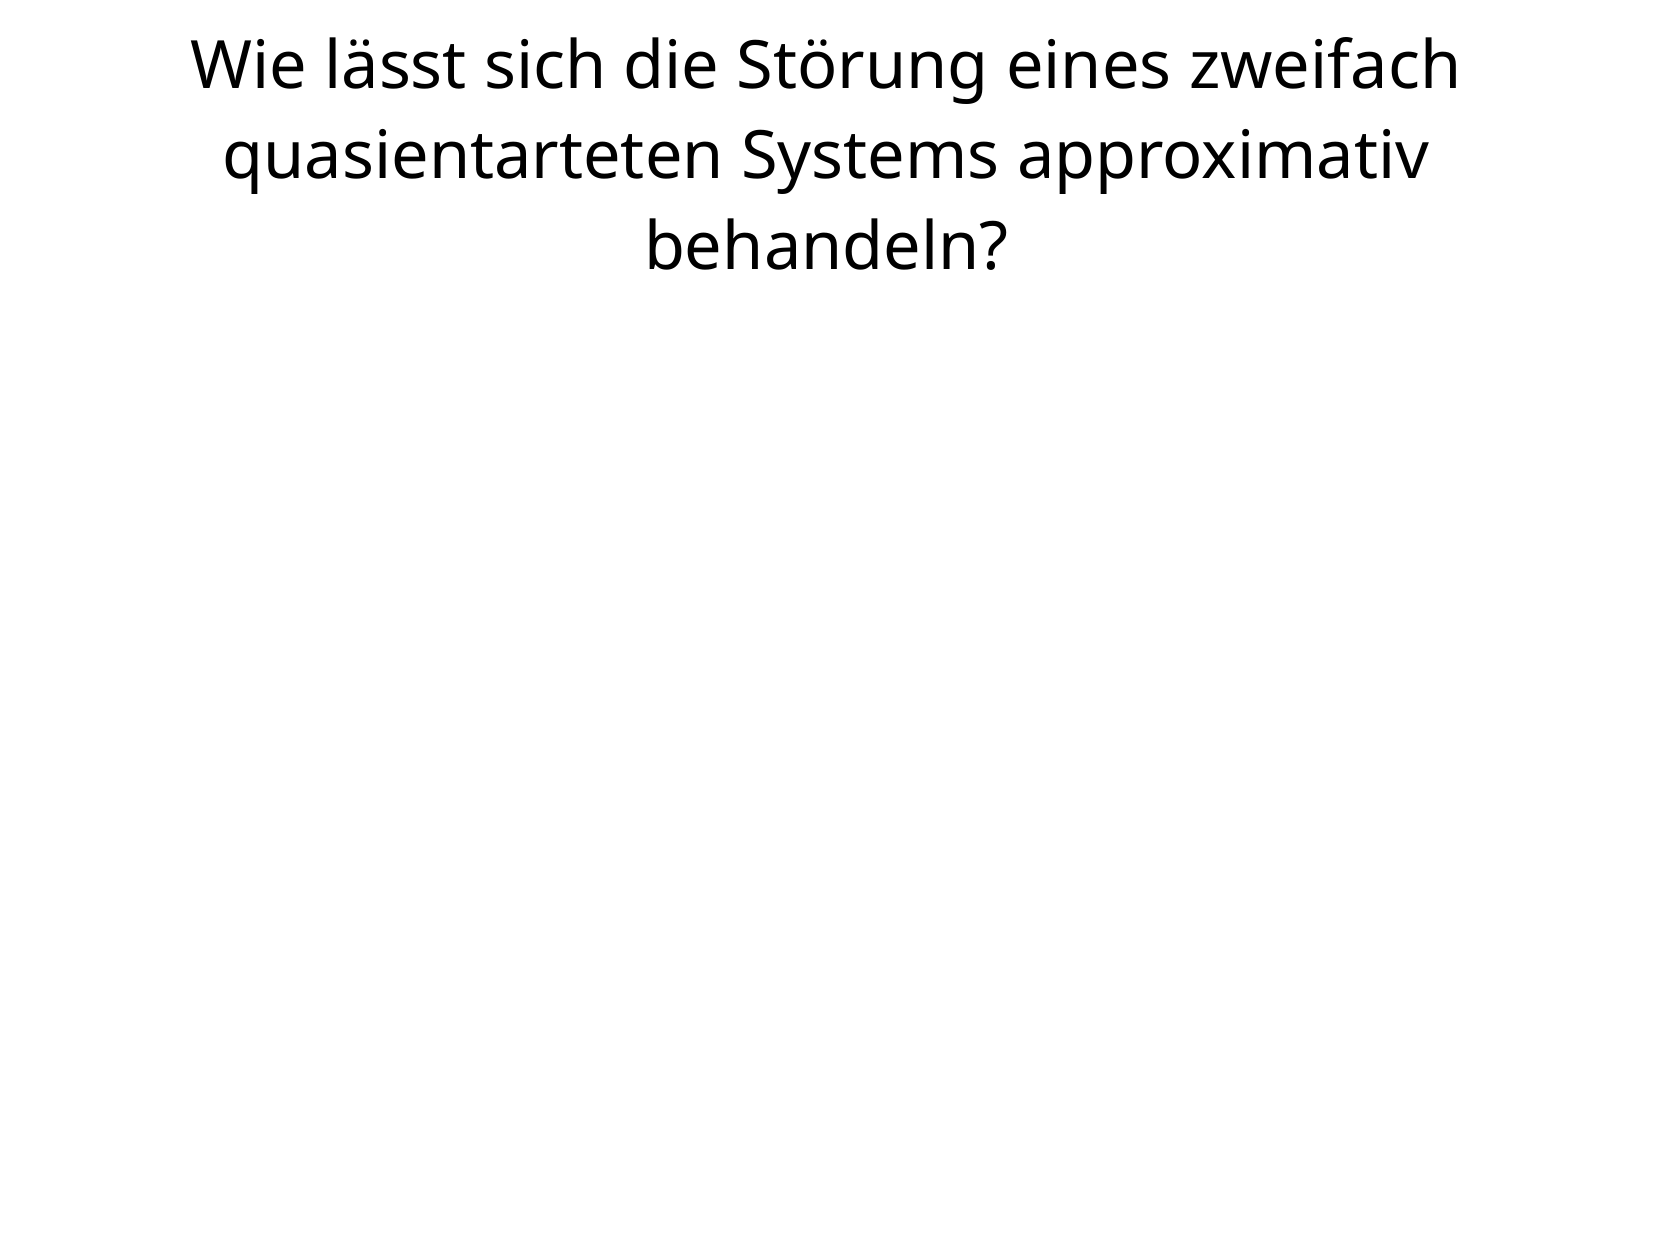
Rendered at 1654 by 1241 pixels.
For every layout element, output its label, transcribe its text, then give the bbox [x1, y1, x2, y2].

title Wie lässt sich die Störung eines zweifach quasientarteten Systems approximativ behandeln? [82, 49, 1571, 257]
